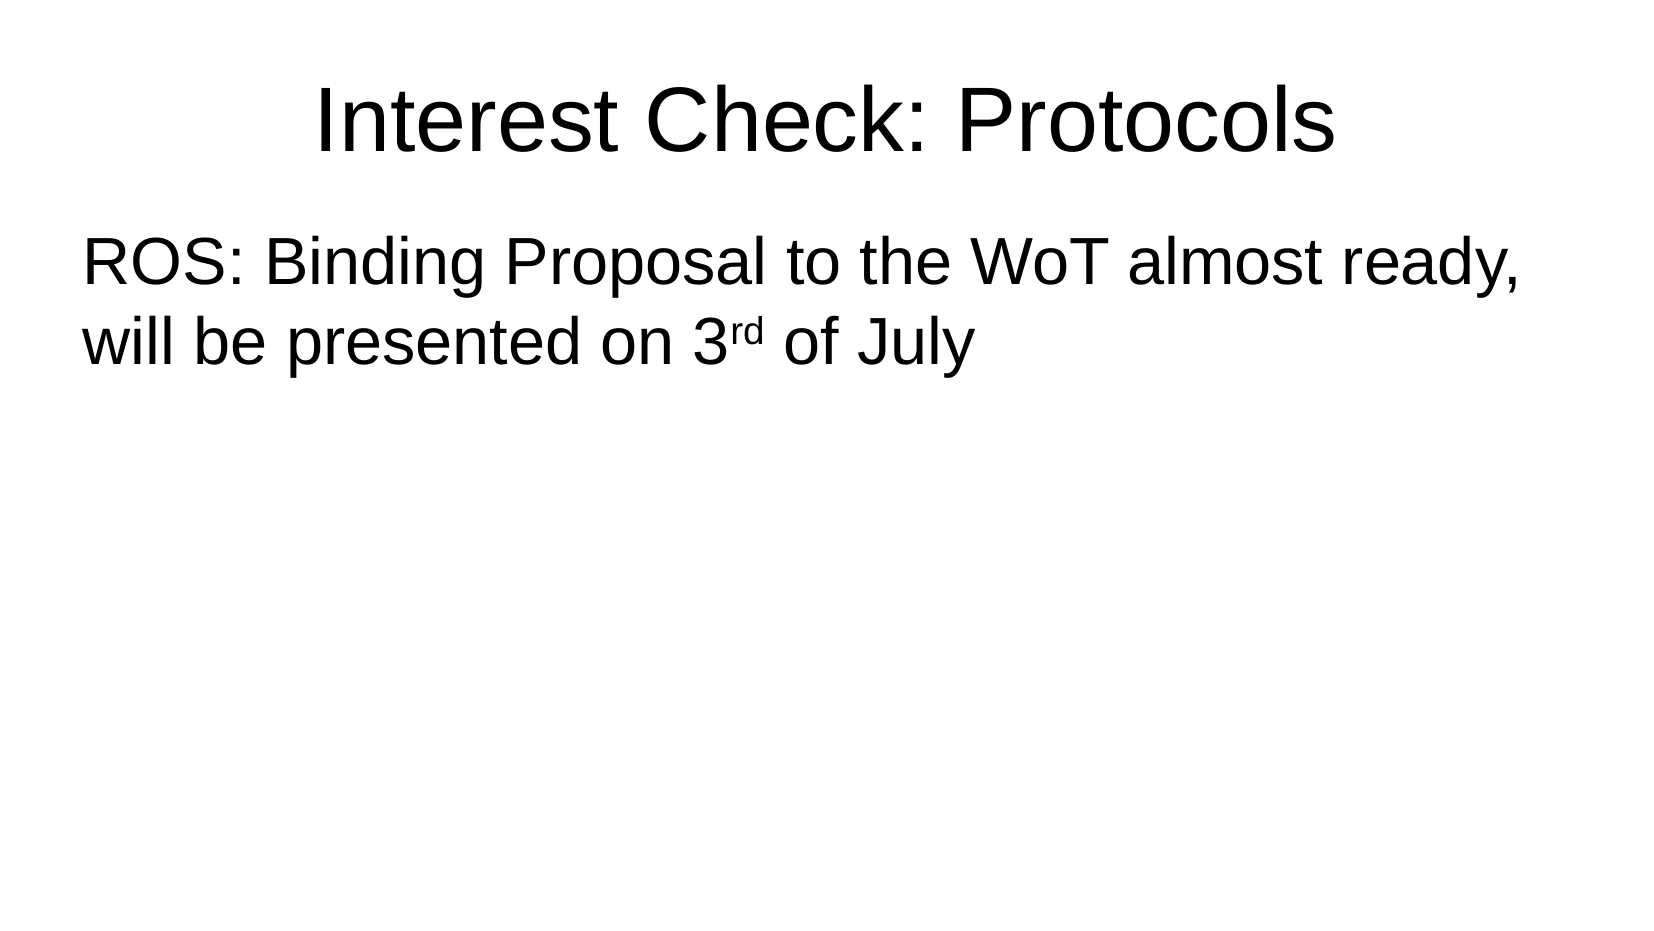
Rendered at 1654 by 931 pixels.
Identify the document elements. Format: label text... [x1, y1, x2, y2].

text_box Interest Check: Protocols [82, 37, 1571, 193]
text_box ROS: Binding Proposal to the WoT almost ready, will be presented on 3rd of July [82, 217, 1571, 408]
